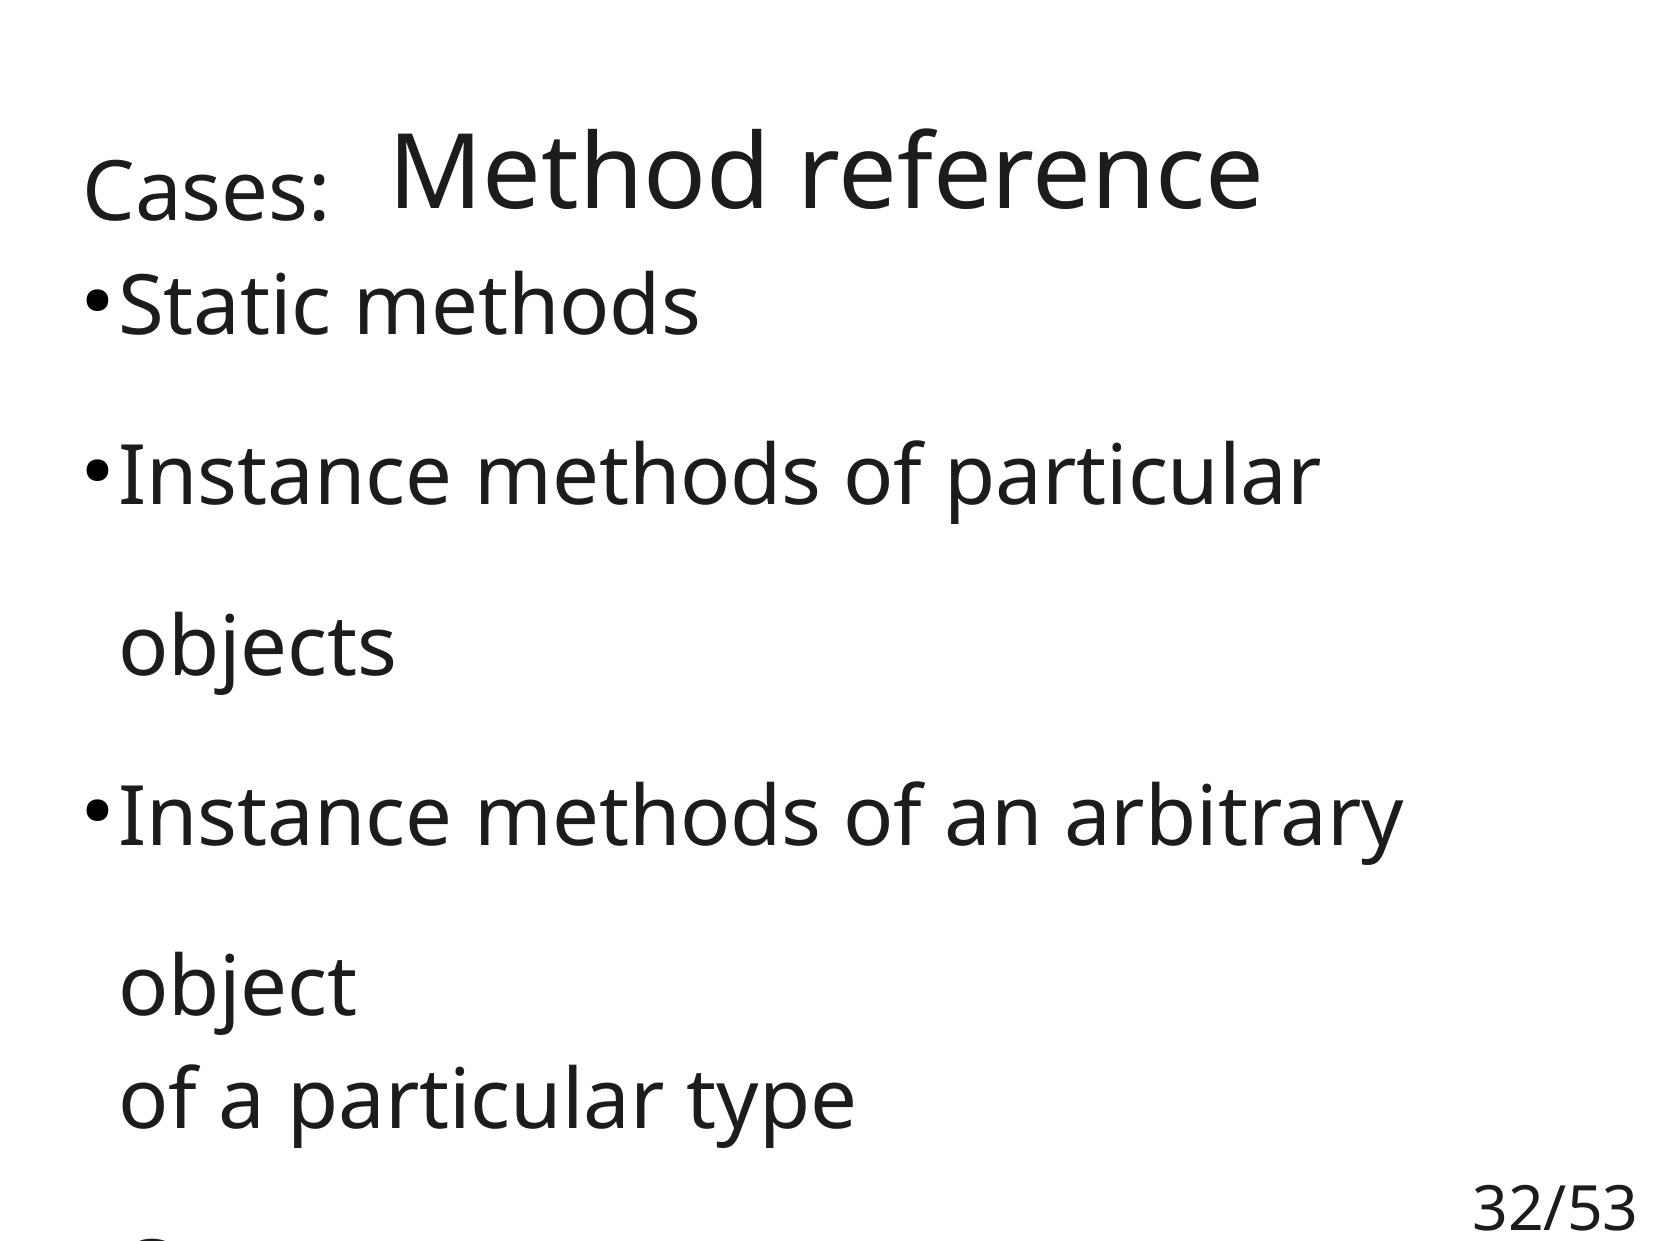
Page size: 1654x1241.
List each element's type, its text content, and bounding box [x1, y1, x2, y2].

subtitle Cases: Static methods Instance methods of particular objects Instance methods of an arbitrary object of a particular type Constructor [82, 268, 1571, 1131]
text_box <numer>/53 [1071, 1155, 1654, 1241]
title Method reference [82, 64, 1571, 268]
